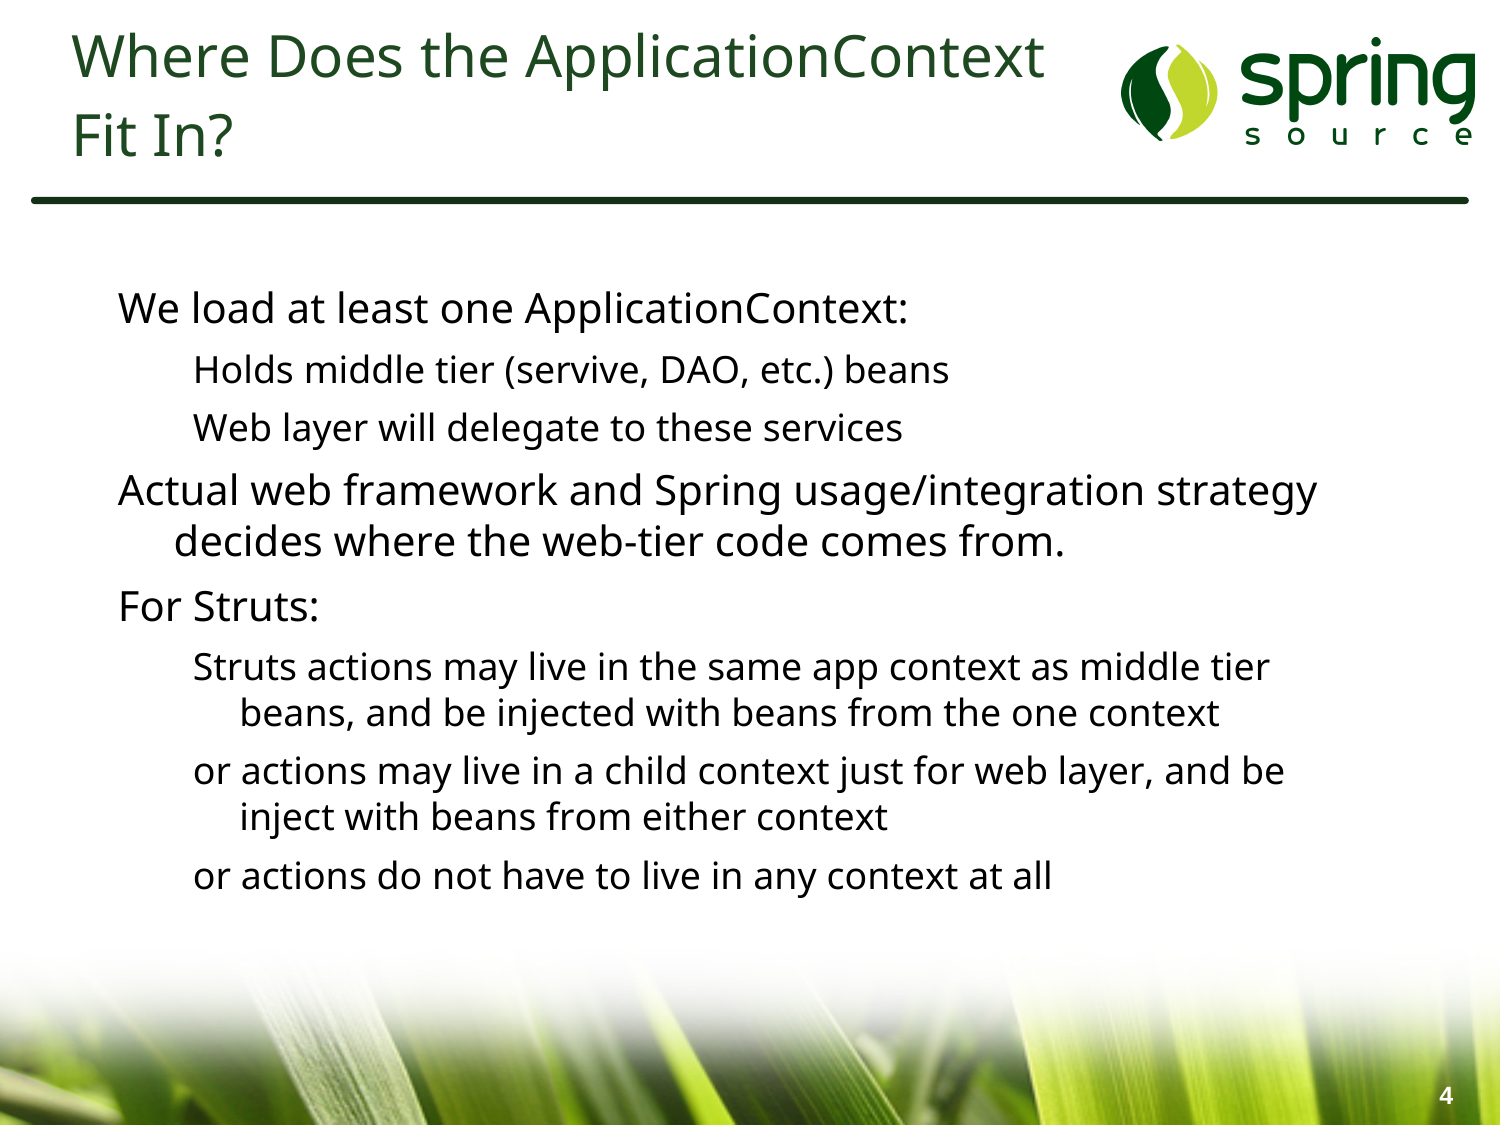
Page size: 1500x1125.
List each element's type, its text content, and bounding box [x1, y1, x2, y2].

title Where Does the ApplicationContext Fit In? [56, 13, 1089, 176]
picture [0, 944, 1500, 1125]
picture [1121, 37, 1475, 145]
list We load at least one ApplicationContext: Holds middle tier (servive, DAO, etc.) beans Web layer will delegate to these services Actual web framework and Spring usage/integration strategy decides where the web-tier code comes from. For Struts: Struts actions may live in the same app context as middle tier beans, and be injected with beans from the one context or actions may live in a child context just for web layer, and be inject with beans from either context or actions do not have to live in any context at all [103, 275, 1394, 938]
